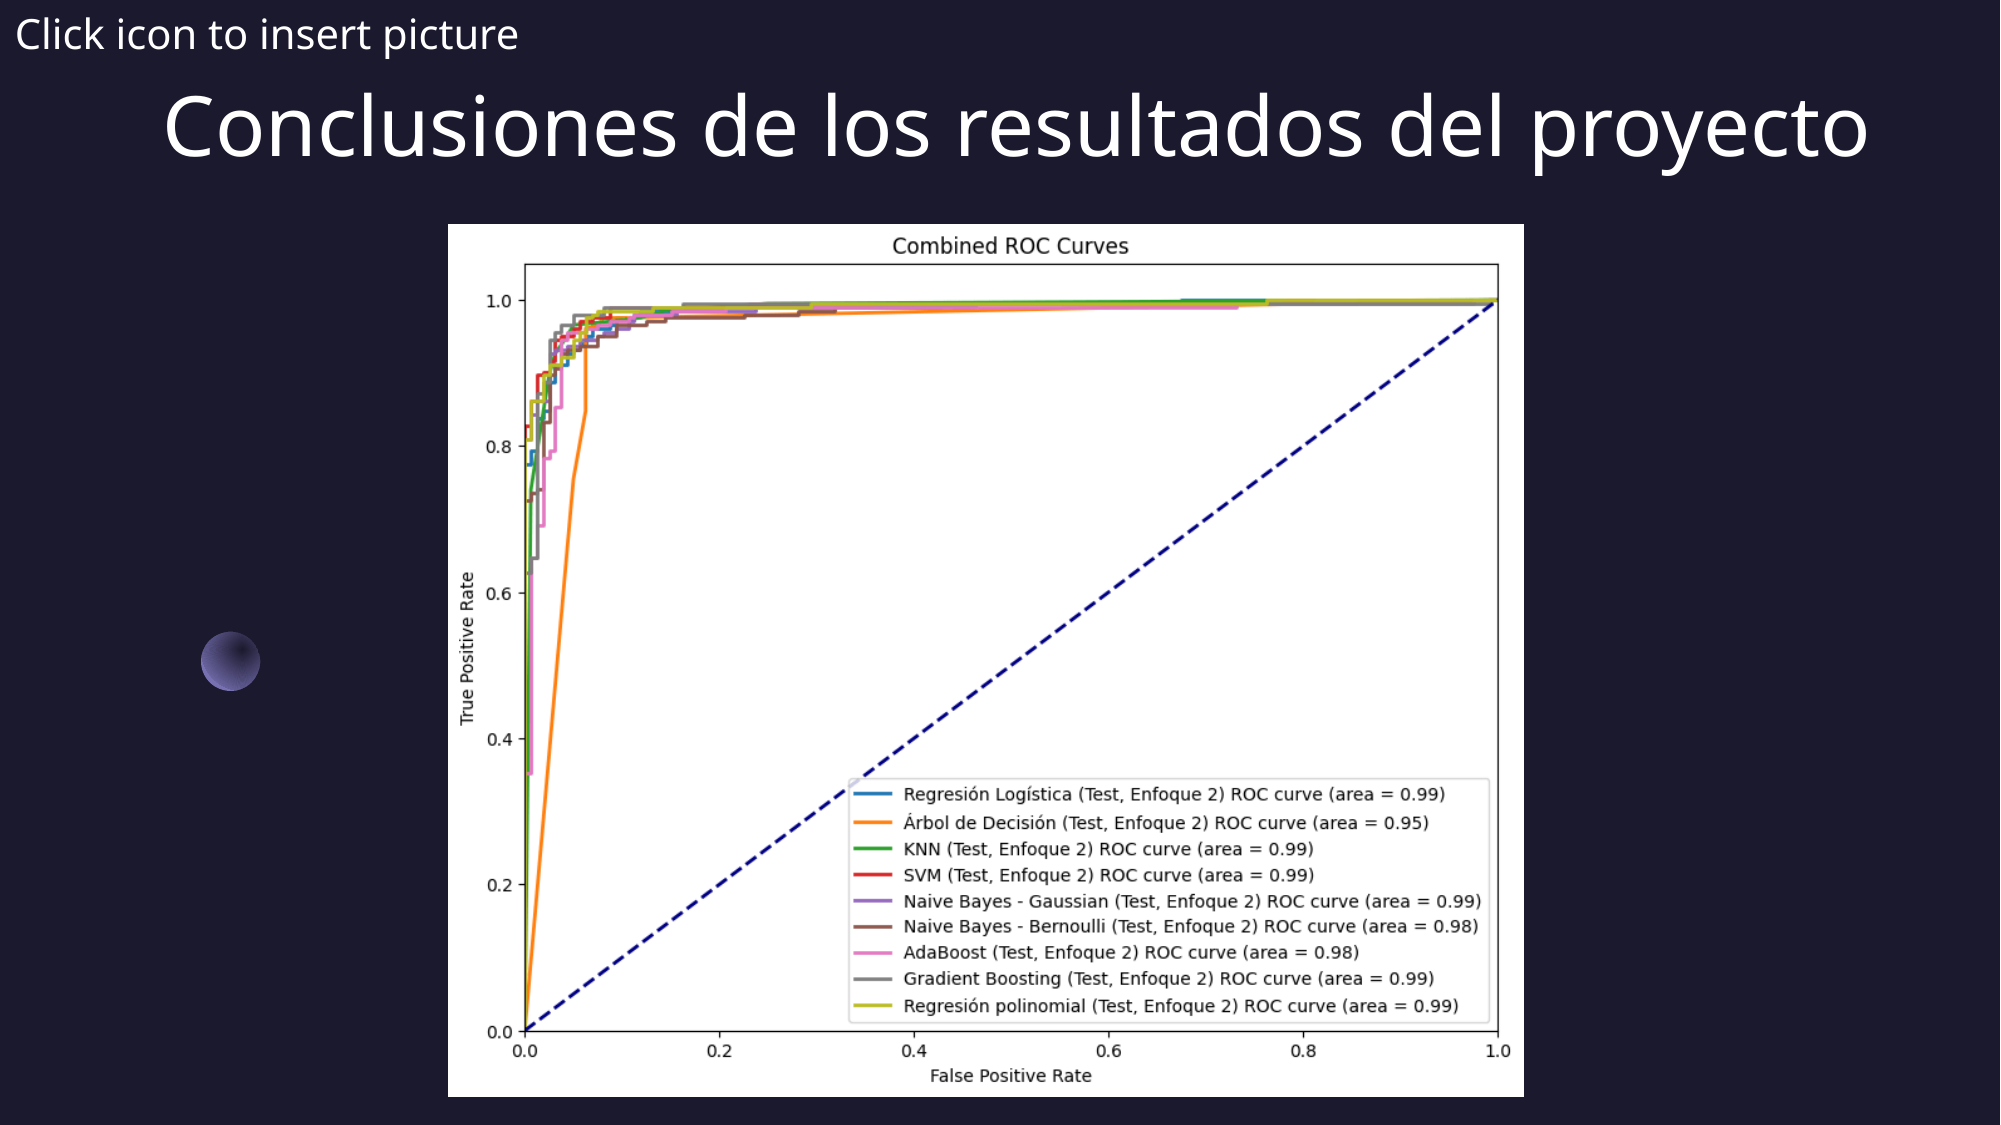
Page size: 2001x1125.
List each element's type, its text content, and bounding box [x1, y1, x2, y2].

picture [448, 224, 1524, 1097]
title Conclusiones de los resultados del proyecto [0, 26, 2000, 225]
